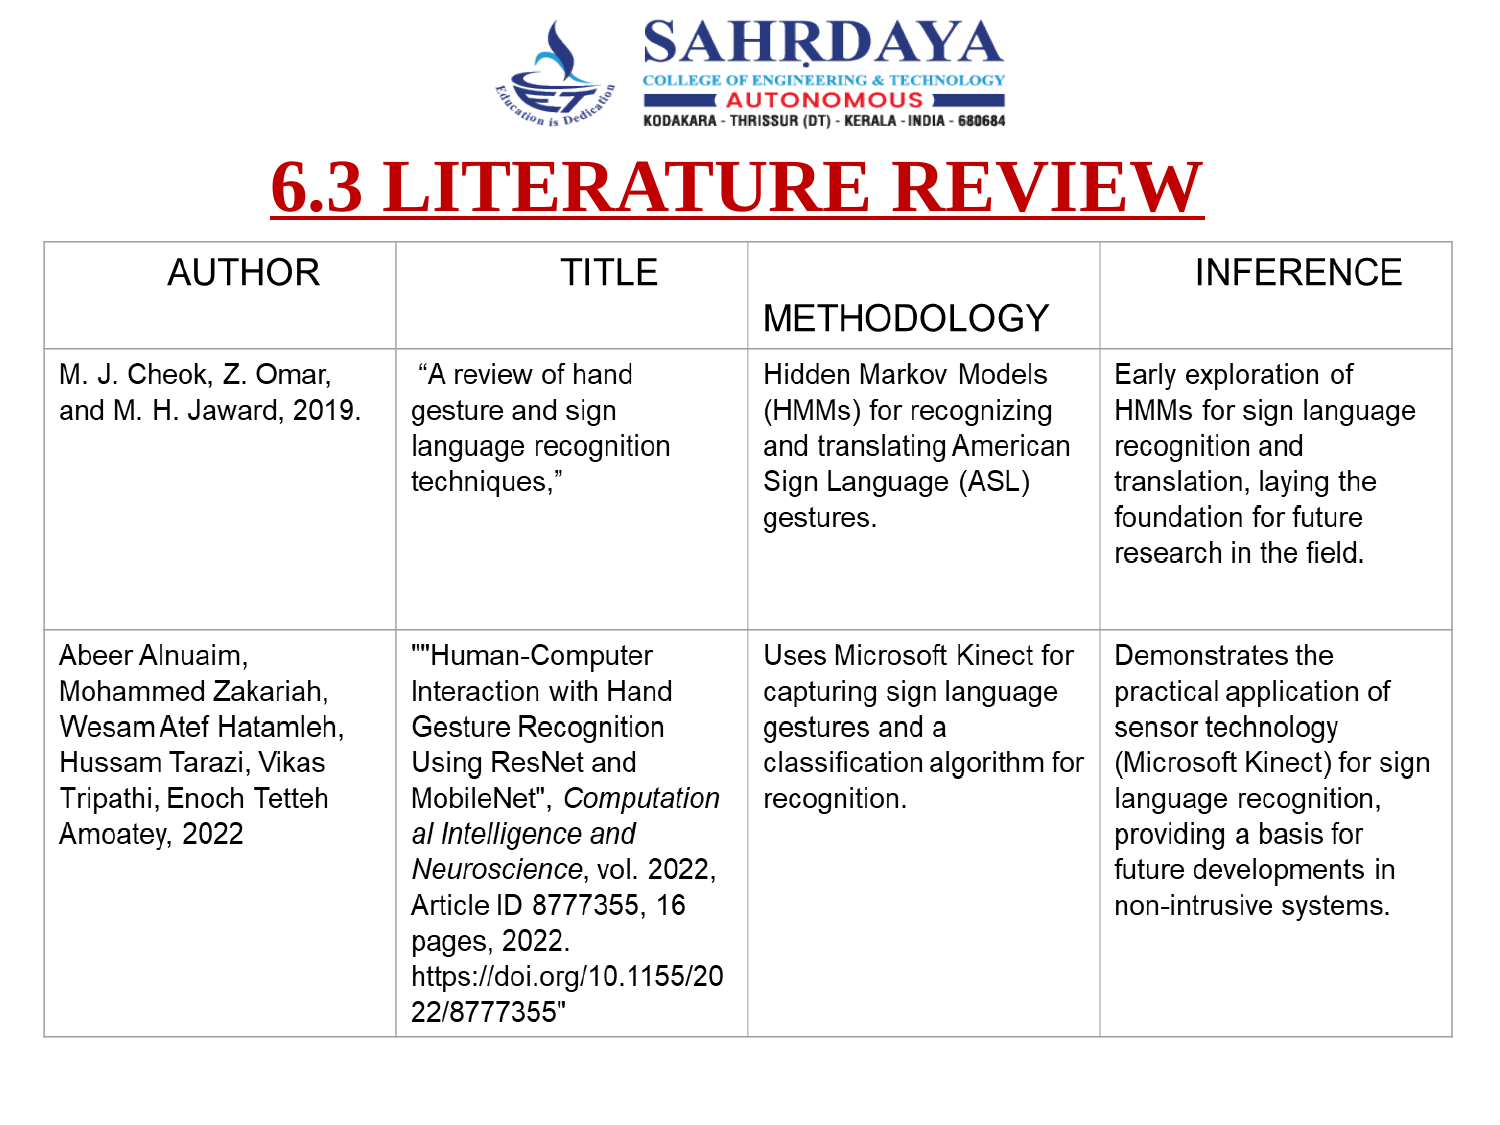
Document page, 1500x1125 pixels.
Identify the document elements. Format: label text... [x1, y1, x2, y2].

picture [43, 236, 1453, 1048]
text_box 6.3 LITERATURE REVIEW​​​ [255, 128, 1343, 235]
picture [460, 1, 1038, 128]
